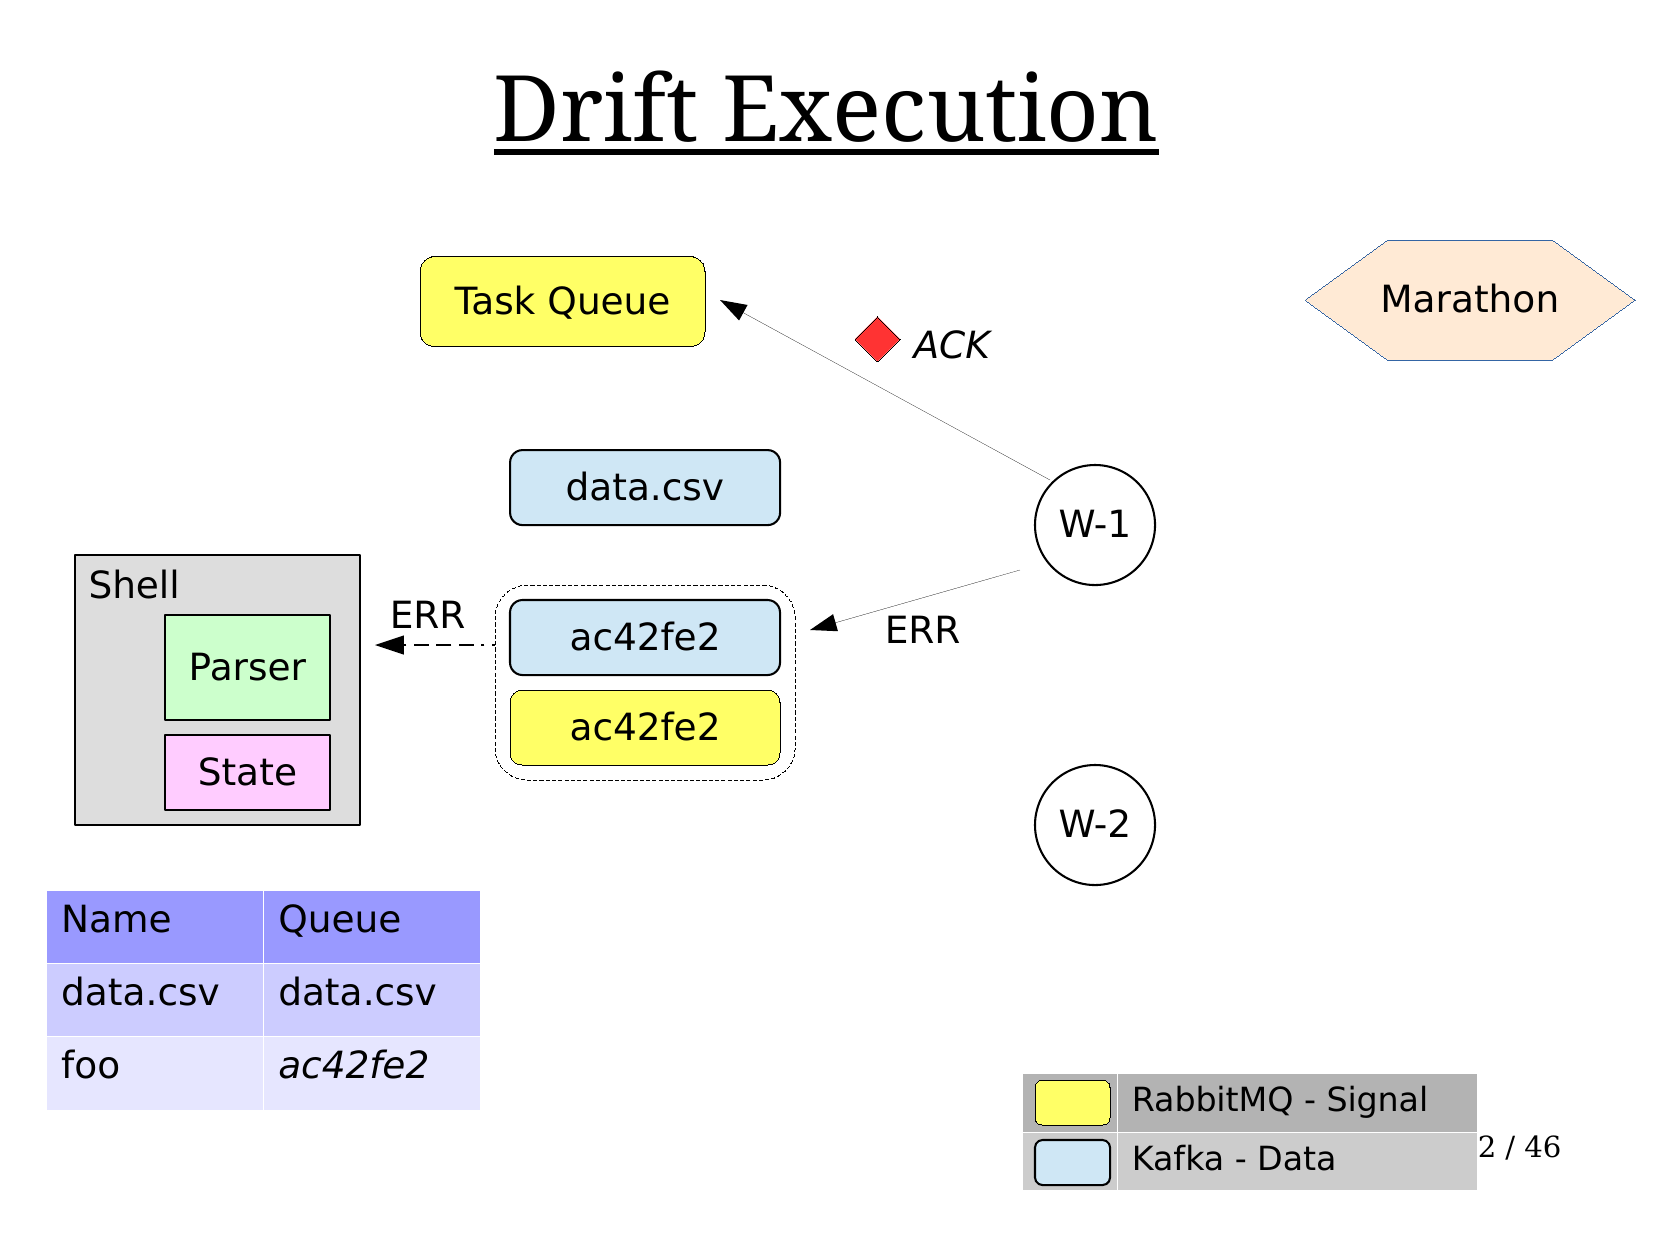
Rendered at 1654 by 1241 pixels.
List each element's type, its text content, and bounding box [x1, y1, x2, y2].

text_box ERR [375, 586, 496, 646]
title Drift Execution [82, 2, 1571, 211]
text_box Shell [73, 556, 196, 616]
text_box Marathon [1305, 240, 1636, 361]
table_header RabbitMQ - Signal [1118, 1074, 1477, 1132]
text_box [1035, 1080, 1111, 1126]
text_box W-1 [1035, 465, 1156, 586]
table_cell Kafka - Data [1118, 1133, 1477, 1190]
table_cell ac42fe2 [264, 1037, 480, 1110]
table_header Queue [264, 891, 480, 963]
text_box data.csv [510, 450, 781, 526]
text_box State [165, 735, 331, 811]
table_header [1023, 1074, 1117, 1132]
text_box Parser [165, 615, 331, 721]
table_cell [1023, 1133, 1117, 1190]
table_cell data.csv [47, 964, 263, 1036]
table_cell foo [47, 1037, 263, 1110]
text_box ACK [898, 316, 1006, 376]
text_box [855, 316, 898, 362]
text_box [75, 555, 361, 826]
text_box [1035, 1140, 1111, 1186]
text_box [495, 585, 796, 781]
text_box W-2 [1035, 765, 1156, 886]
table_cell data.csv [264, 964, 480, 1036]
text_box ERR [870, 601, 991, 661]
table_header Name [47, 891, 263, 963]
text_box Task Queue [420, 256, 706, 347]
